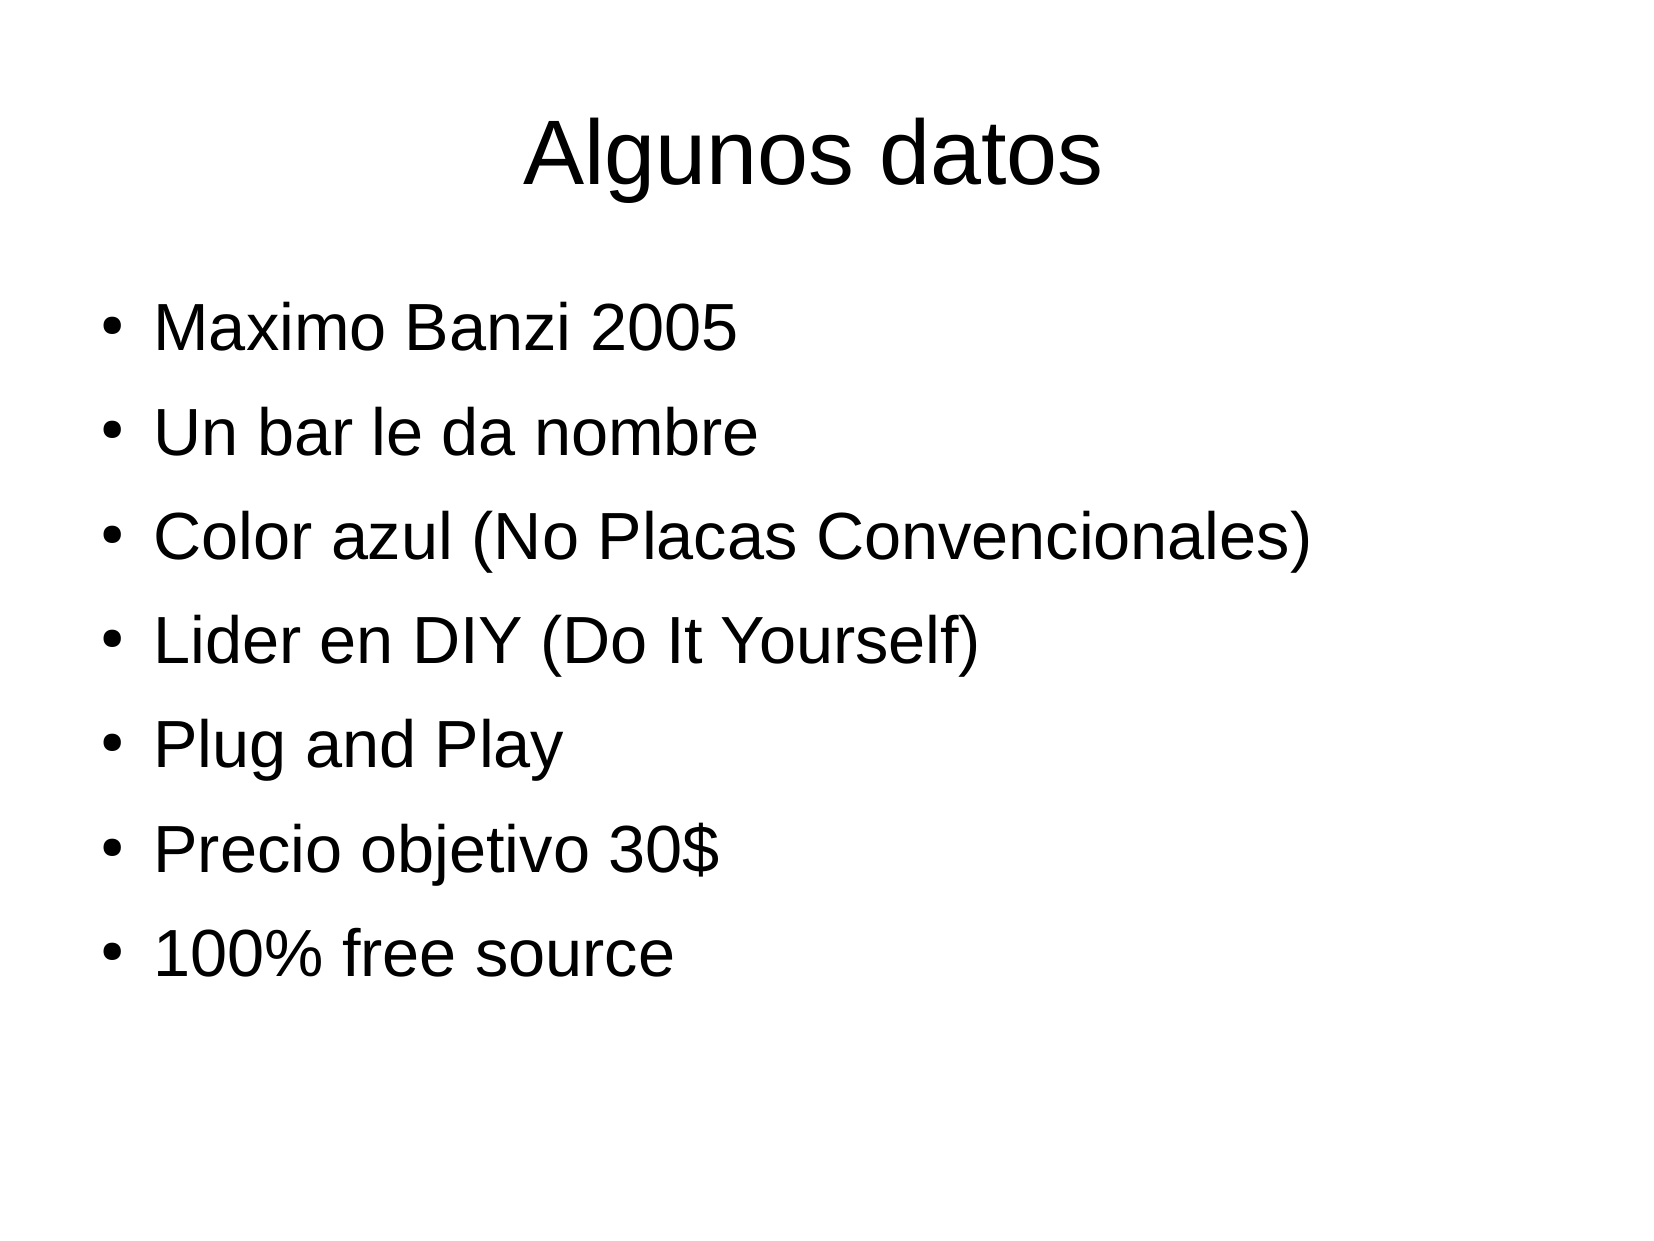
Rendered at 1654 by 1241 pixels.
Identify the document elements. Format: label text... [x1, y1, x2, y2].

title Algunos datos [82, 49, 1571, 257]
list Maximo Banzi 2005 Un bar le da nombre Color azul (No Placas Convencionales) Lider en DIY (Do It Yourself) Plug and Play Precio objetivo 30$ 100% free source [82, 290, 1571, 1010]
